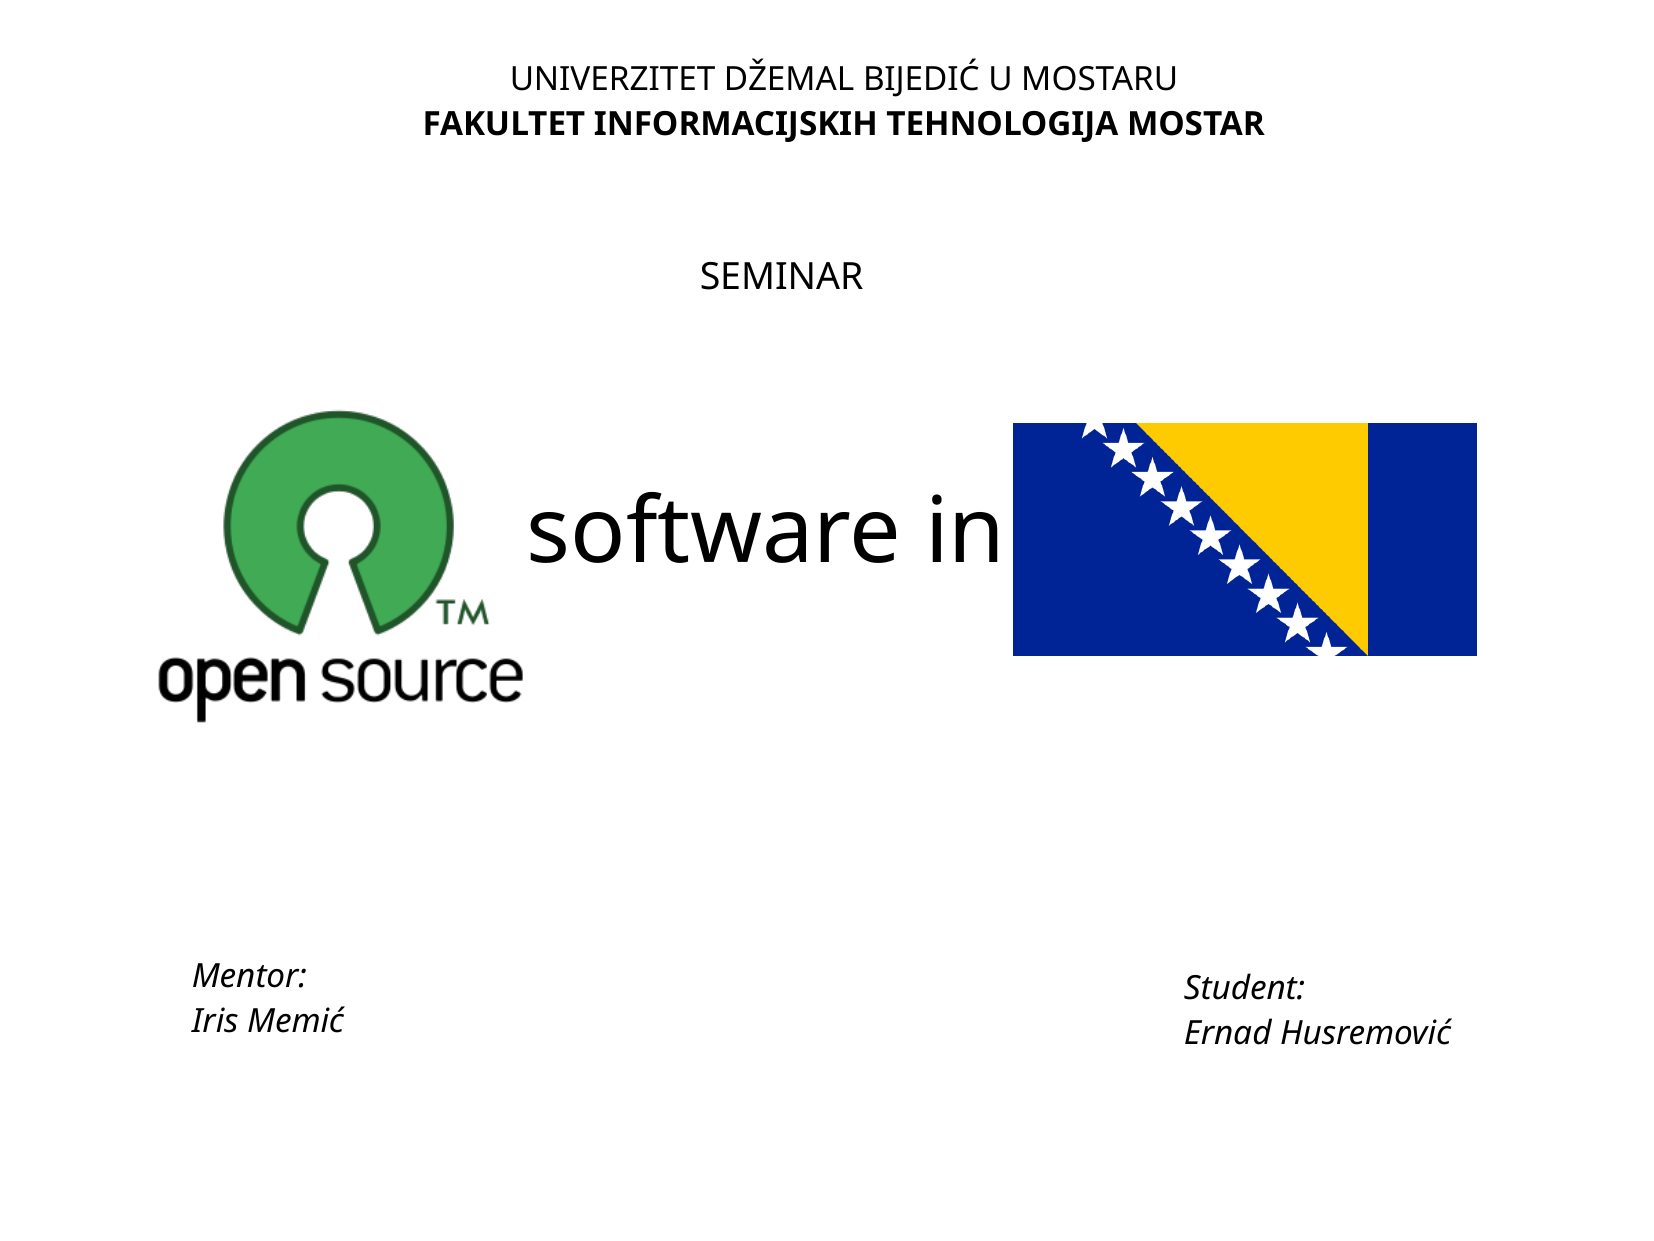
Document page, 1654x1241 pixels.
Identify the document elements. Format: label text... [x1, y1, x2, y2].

picture [141, 381, 538, 739]
text_box UNIVERZITET DŽEMAL BIJEDIĆ U MOSTARU FAKULTET INFORMACIJSKIH TEHNOLOGIJA MOSTAR [70, 47, 1619, 149]
text_box Mentor: Iris Memić [177, 944, 544, 1063]
text_box SEMINAR [685, 242, 886, 306]
picture [1013, 423, 1477, 656]
text_box Student: Ernad Husremović [1169, 956, 1501, 1058]
title software in [538, 423, 1013, 632]
